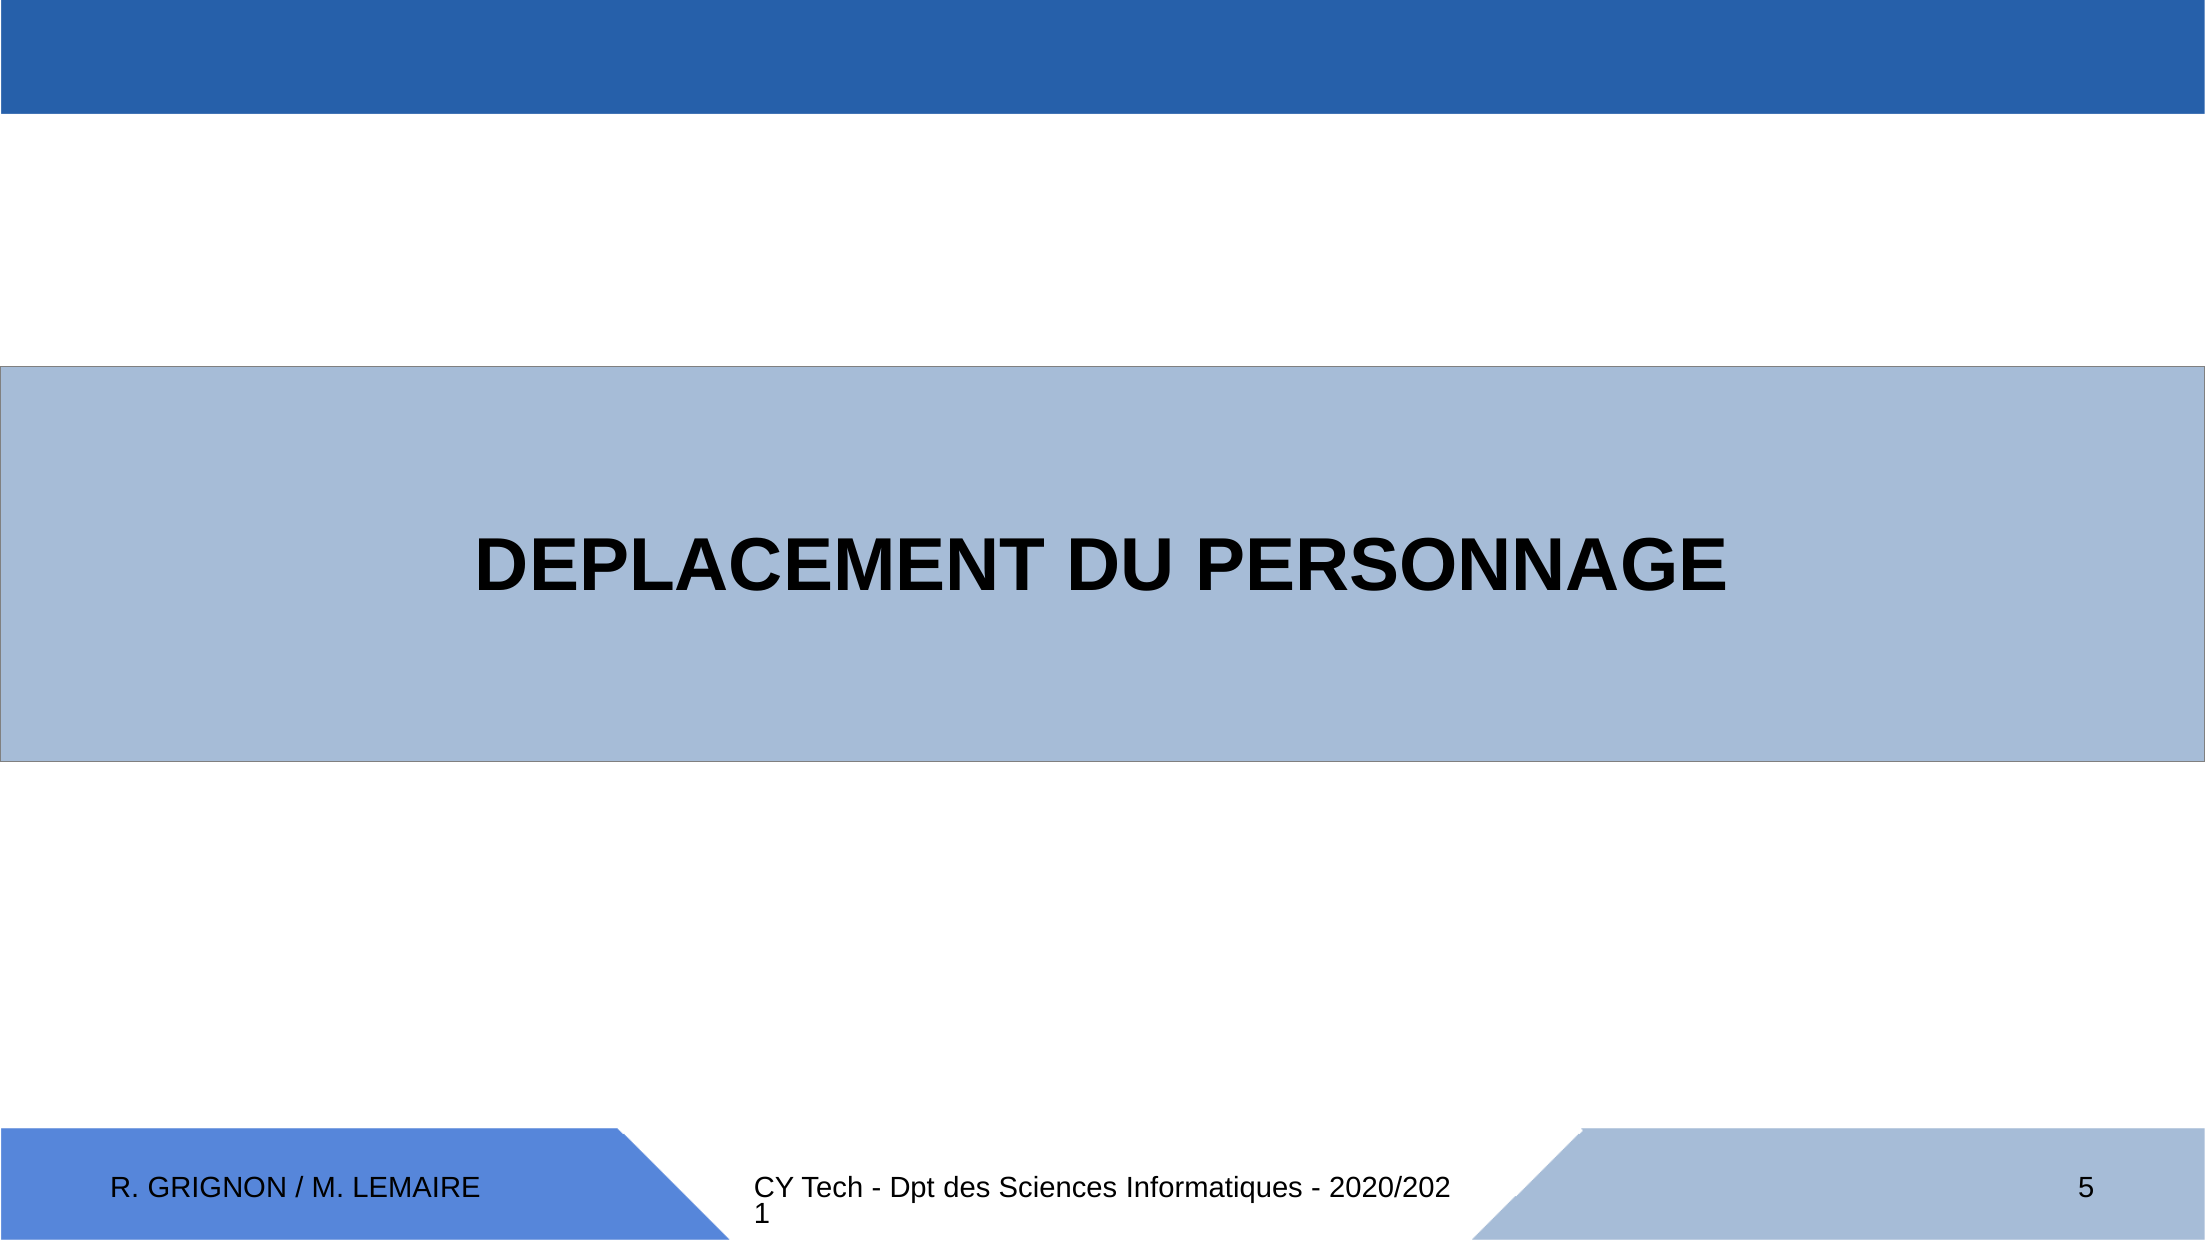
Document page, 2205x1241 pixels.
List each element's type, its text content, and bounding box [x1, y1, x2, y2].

picture [0, 0, 2205, 366]
picture [0, 762, 2205, 1241]
text_box DEPLACEMENT DU PERSONNAGE [0, 366, 2205, 762]
